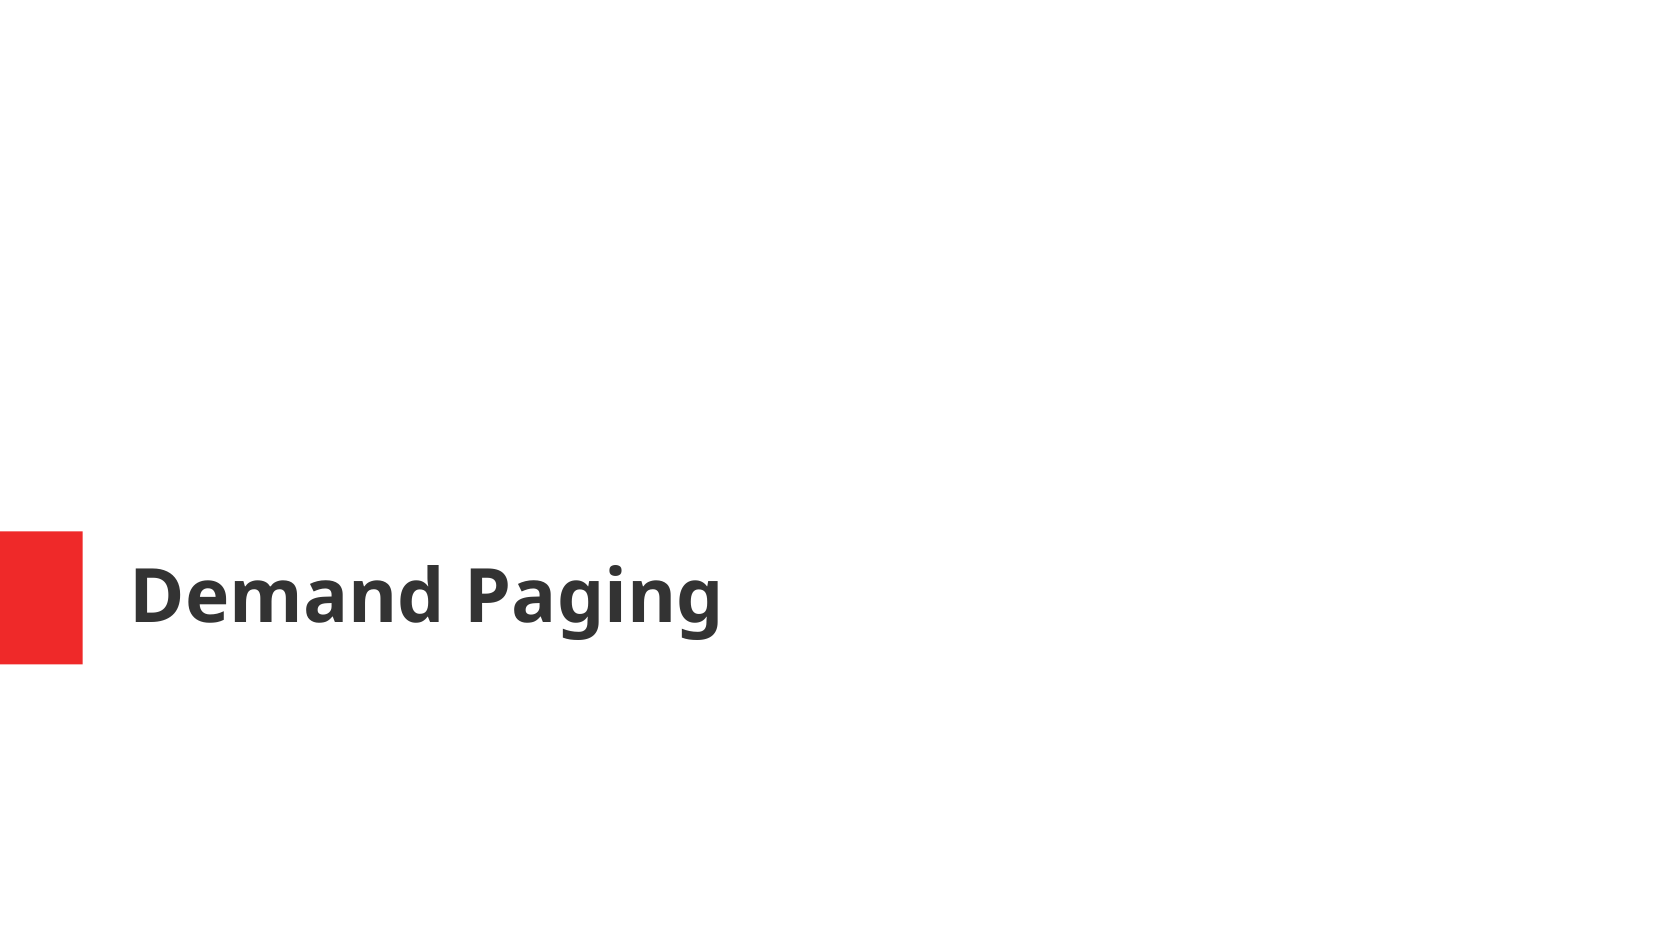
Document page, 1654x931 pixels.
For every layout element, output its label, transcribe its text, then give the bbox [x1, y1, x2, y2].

title Demand Paging [129, 504, 1536, 683]
